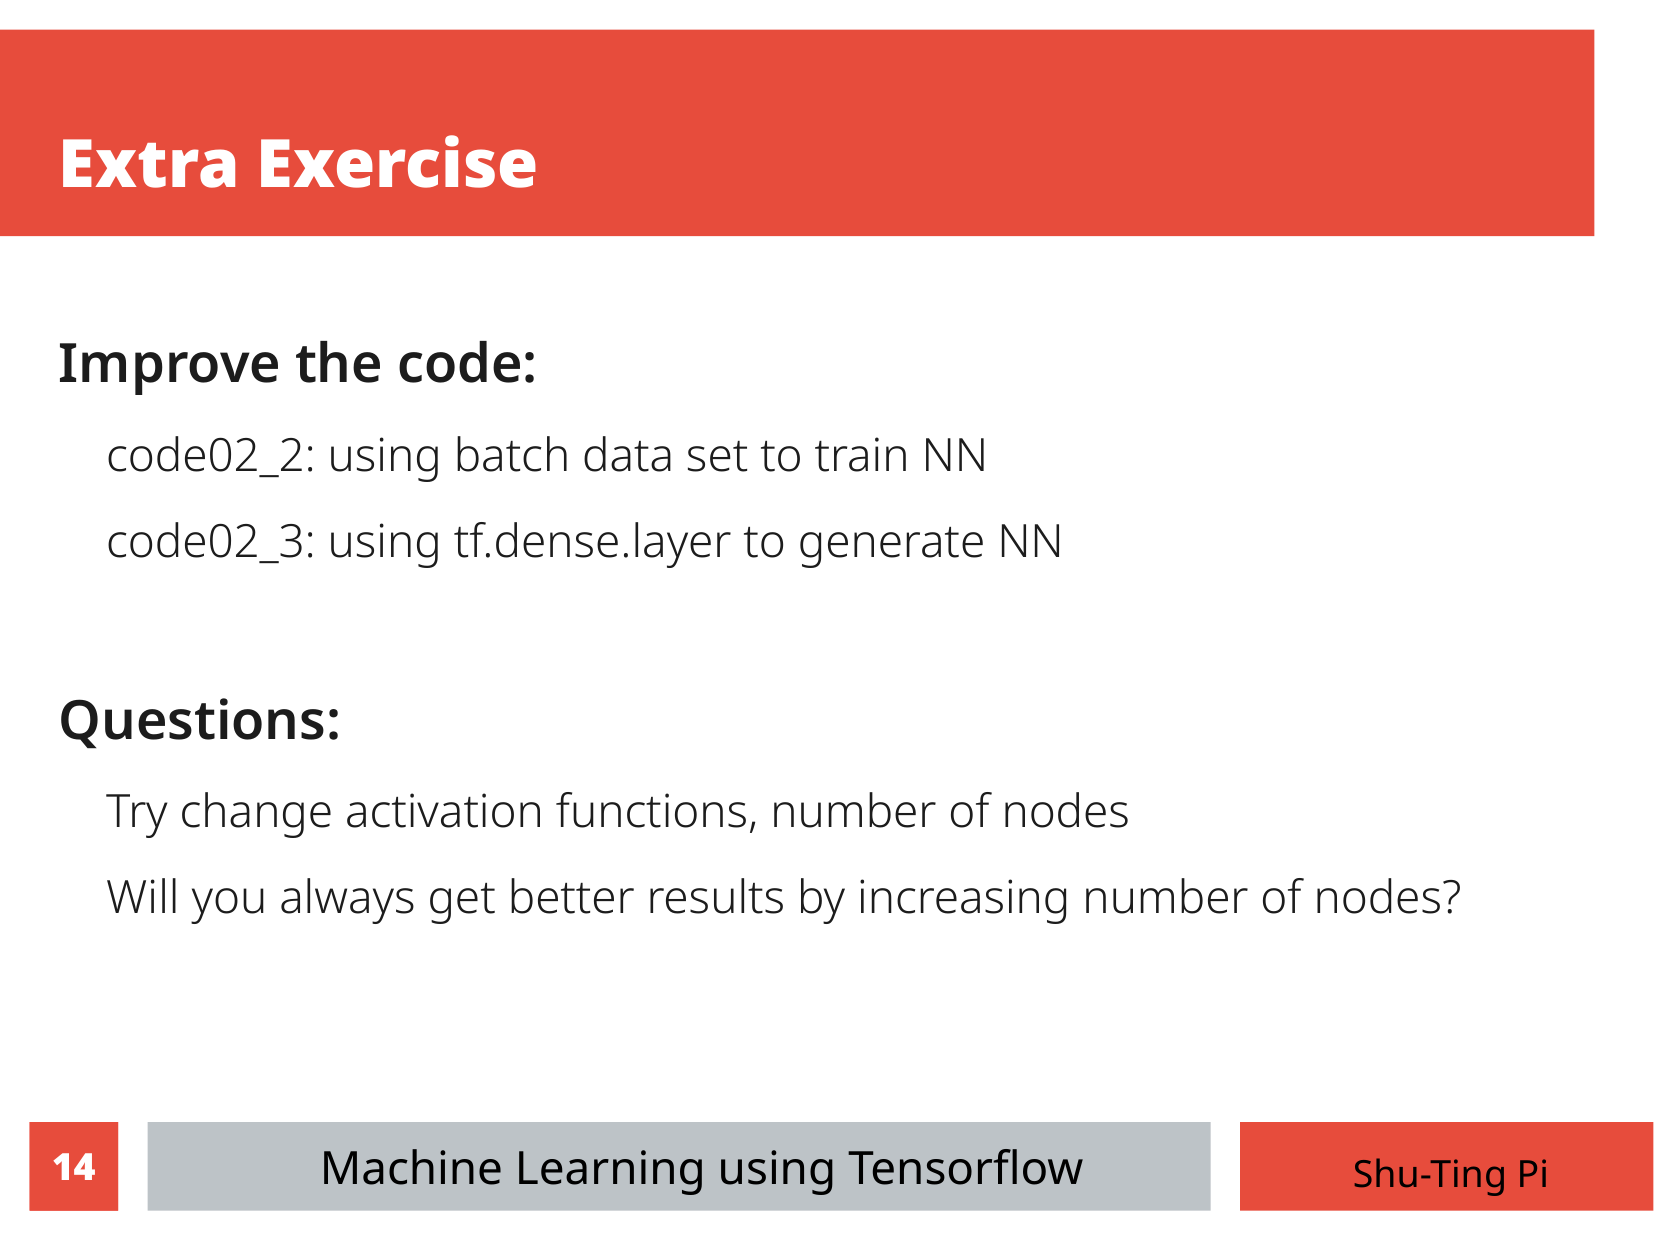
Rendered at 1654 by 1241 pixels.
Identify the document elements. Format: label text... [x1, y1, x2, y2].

text_box Machine Learning using Tensorflow [305, 1128, 1191, 1241]
text_box Shu-Ting Pi [1338, 1140, 1573, 1203]
title Extra Exercise [59, 59, 1595, 207]
list Improve the code: code02_2: using batch data set to train NN code02_3: using tf.dense.layer to generate NN Questions: Try change activation functions, number of nodes Will you always get better results by increasing number of nodes? [59, 324, 1565, 1093]
